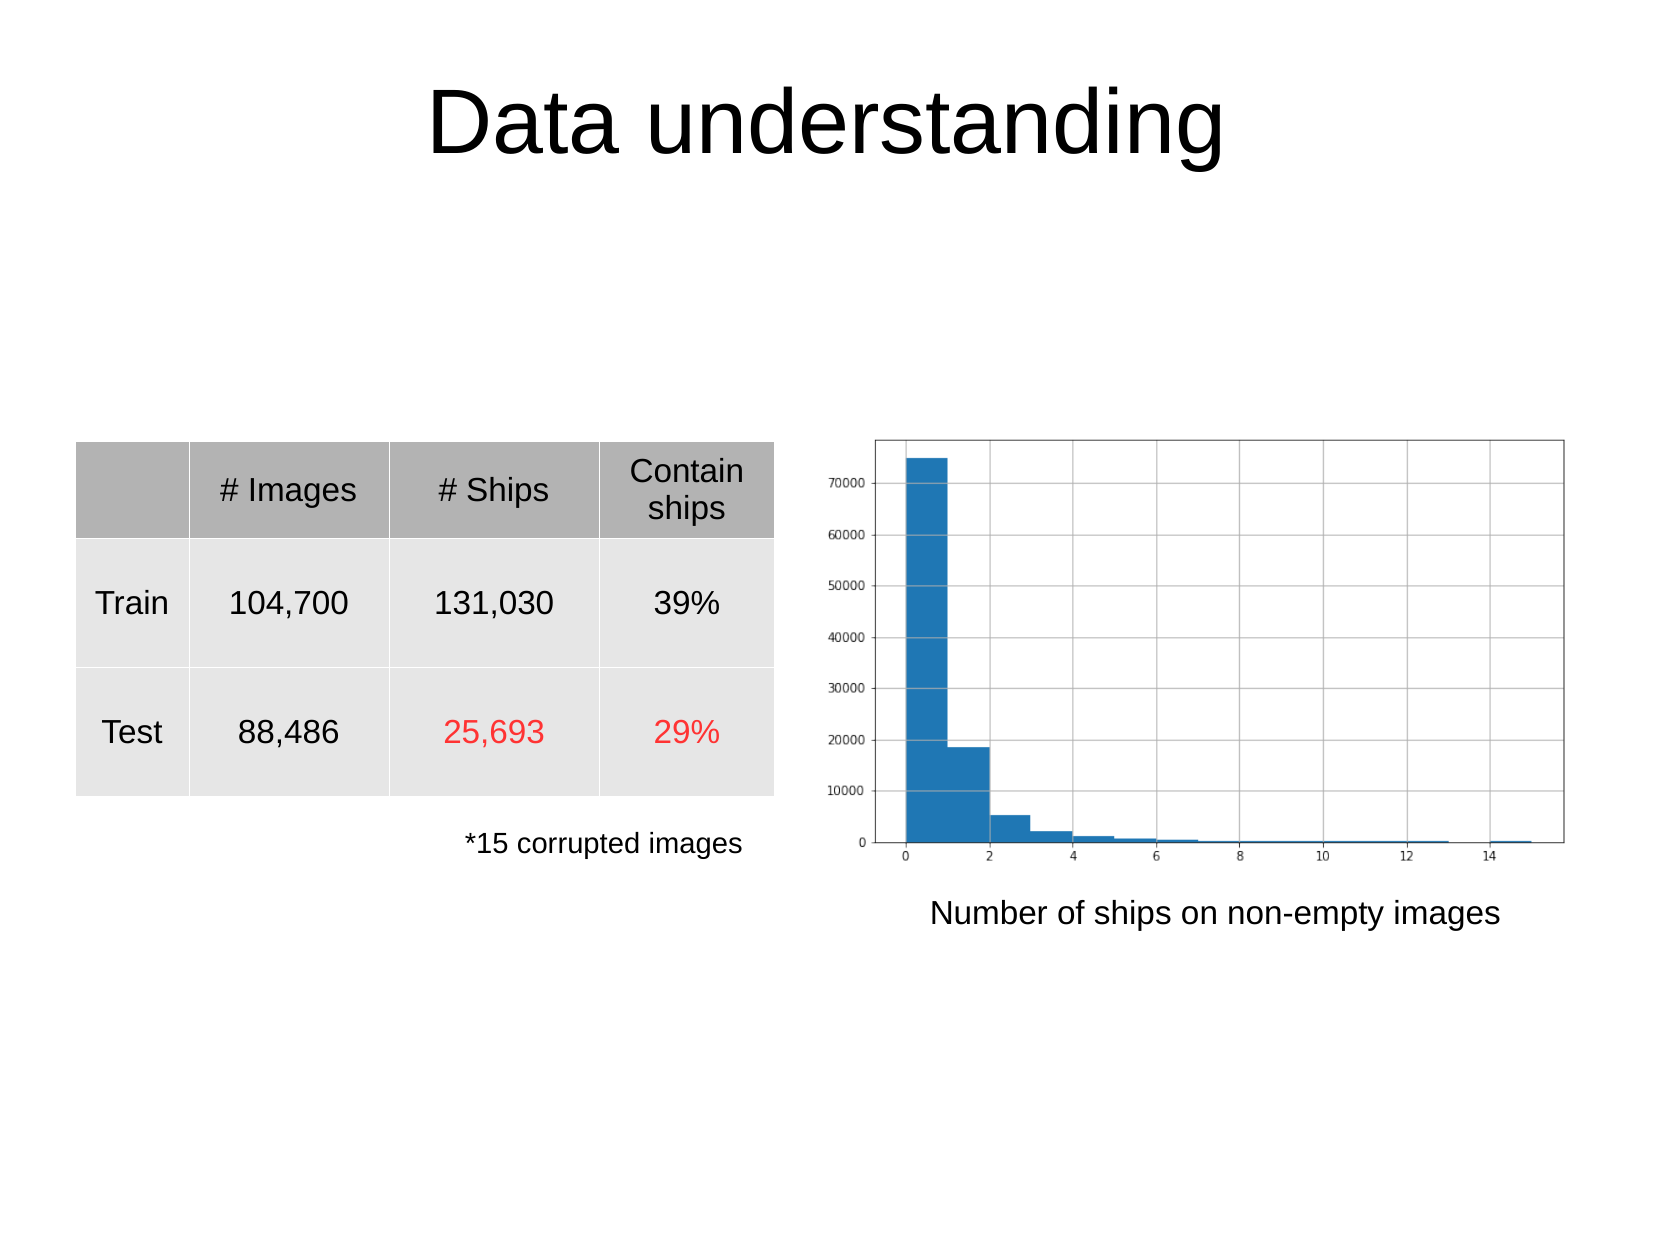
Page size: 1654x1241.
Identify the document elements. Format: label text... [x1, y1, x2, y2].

table_cell Train [76, 539, 189, 667]
table_cell 131,030 [390, 539, 599, 667]
table_cell 104,700 [190, 539, 389, 667]
table_cell 39% [600, 539, 774, 667]
text_box Number of ships on non-empty images [915, 886, 1546, 947]
table_header Contain ships [600, 442, 774, 538]
table_cell 88,486 [190, 668, 389, 796]
table_header # Images [190, 442, 389, 538]
table_header [76, 442, 189, 538]
title Data understanding [82, 49, 1571, 196]
text_box *15 corrupted images [450, 819, 766, 872]
table_cell 25,693 [390, 668, 599, 796]
table_cell 29% [600, 668, 774, 796]
table_header # Ships [390, 442, 599, 538]
picture [818, 426, 1576, 872]
table_cell Test [76, 668, 189, 796]
